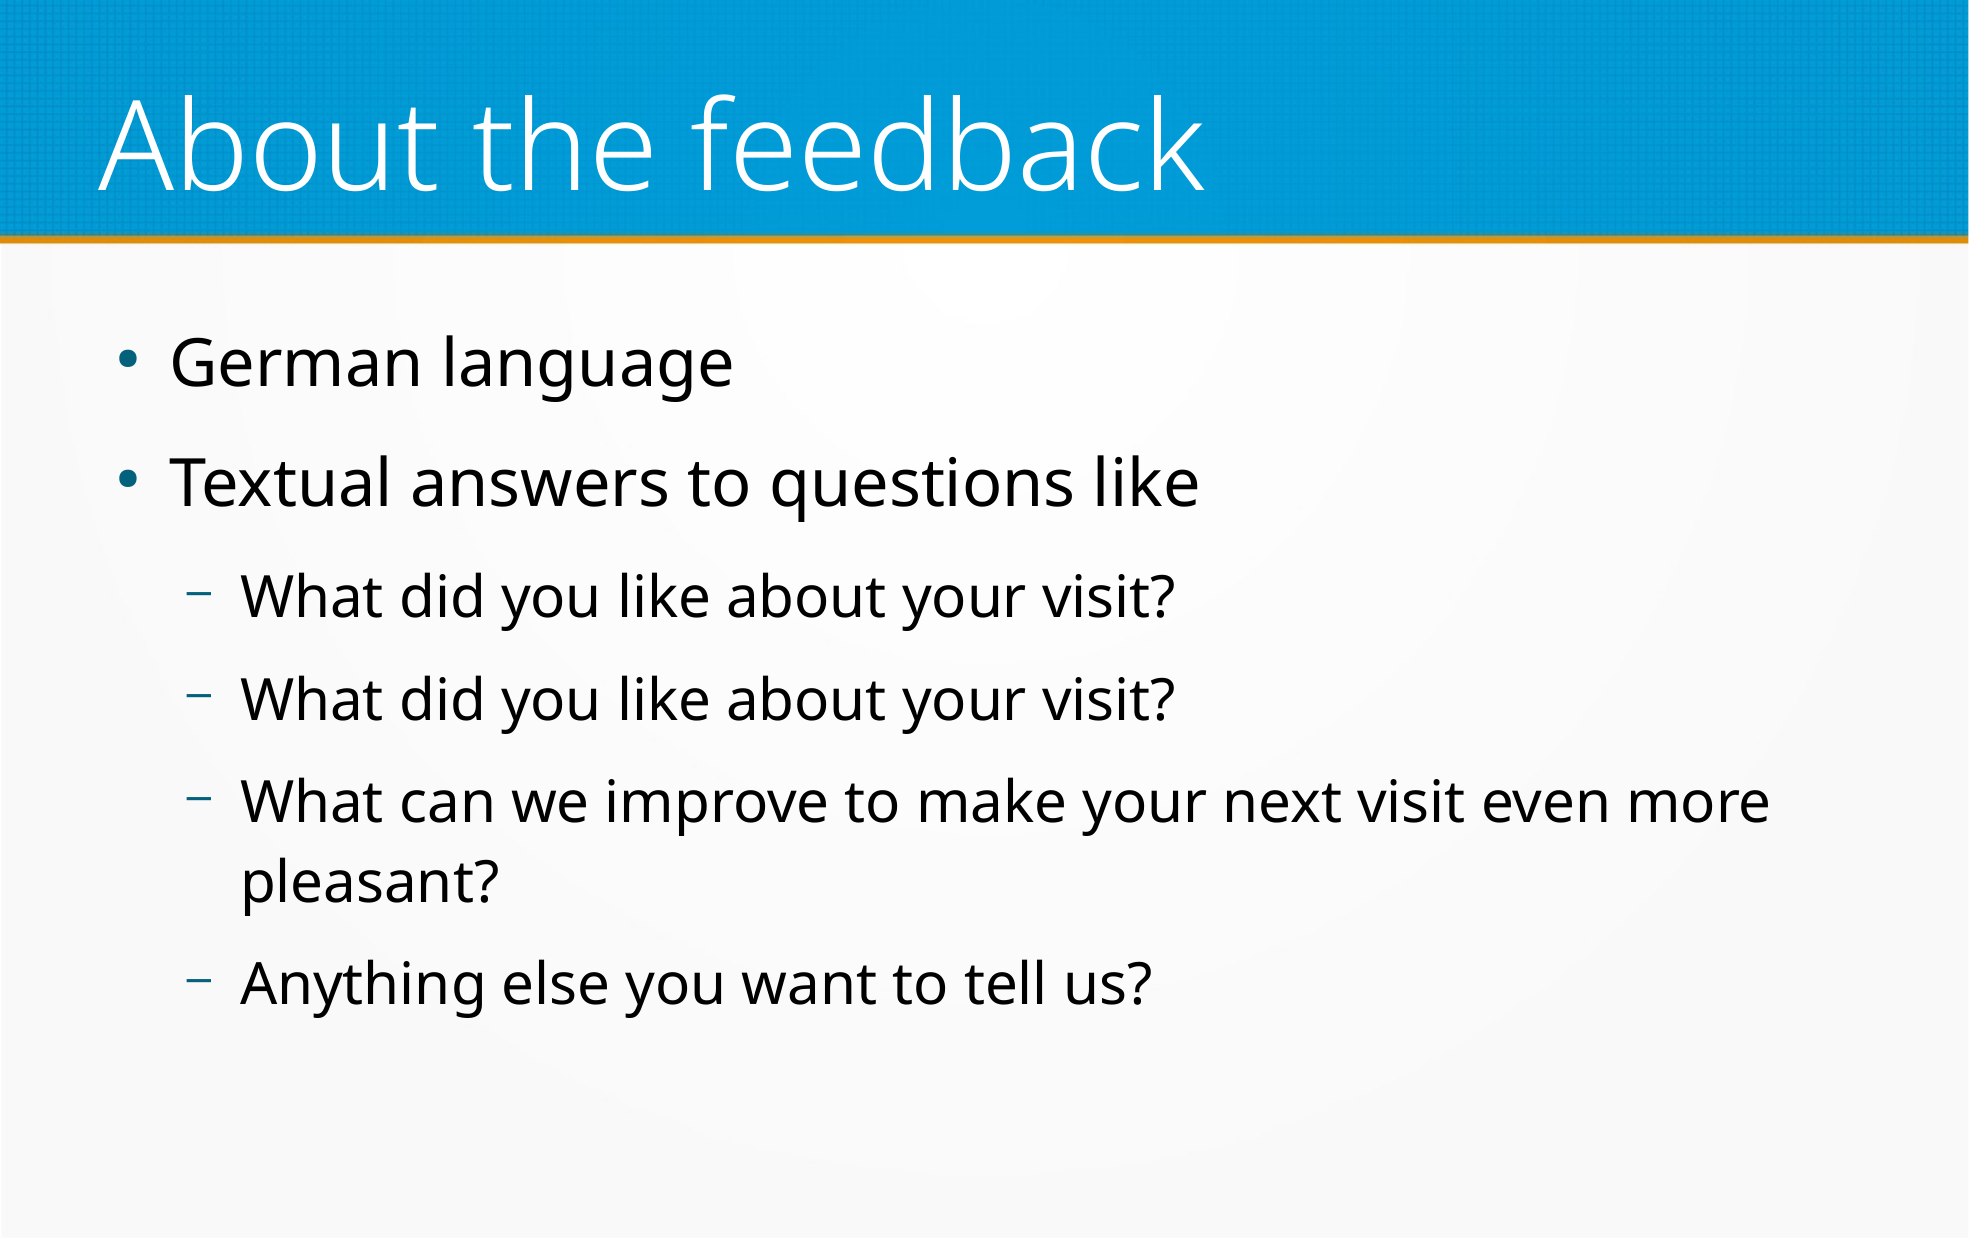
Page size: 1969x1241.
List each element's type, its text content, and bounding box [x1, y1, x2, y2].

list German language Textual answers to questions like What did you like about your visit? What did you like about your visit? What can we improve to make your next visit even more pleasant? Anything else you want to tell us? [98, 315, 1861, 1081]
title About the feedback [98, 19, 1870, 227]
picture [0, 233, 1969, 1241]
